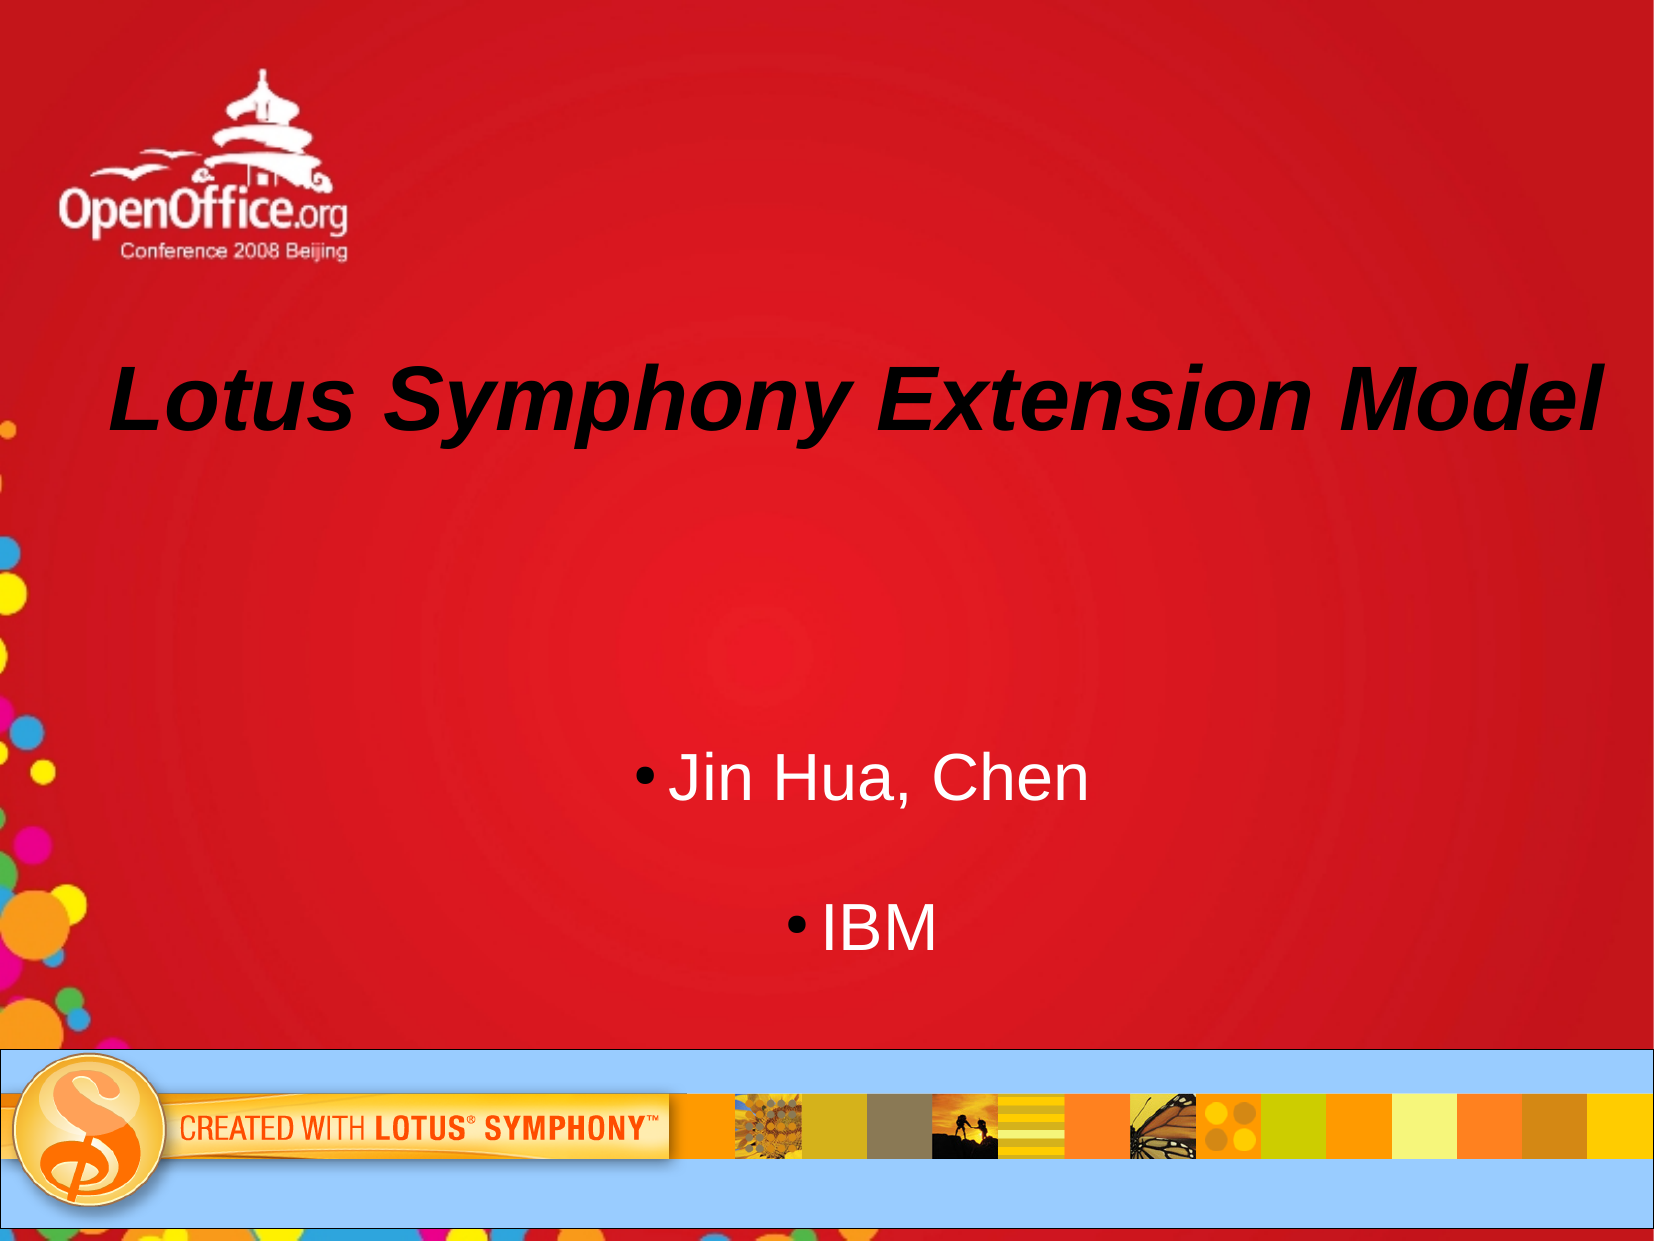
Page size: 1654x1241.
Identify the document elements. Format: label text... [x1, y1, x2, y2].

title Lotus Symphony Extension Model [82, 302, 1633, 495]
picture [0, 0, 1654, 1241]
subtitle Jin Hua, Chen IBM [82, 535, 1571, 1049]
